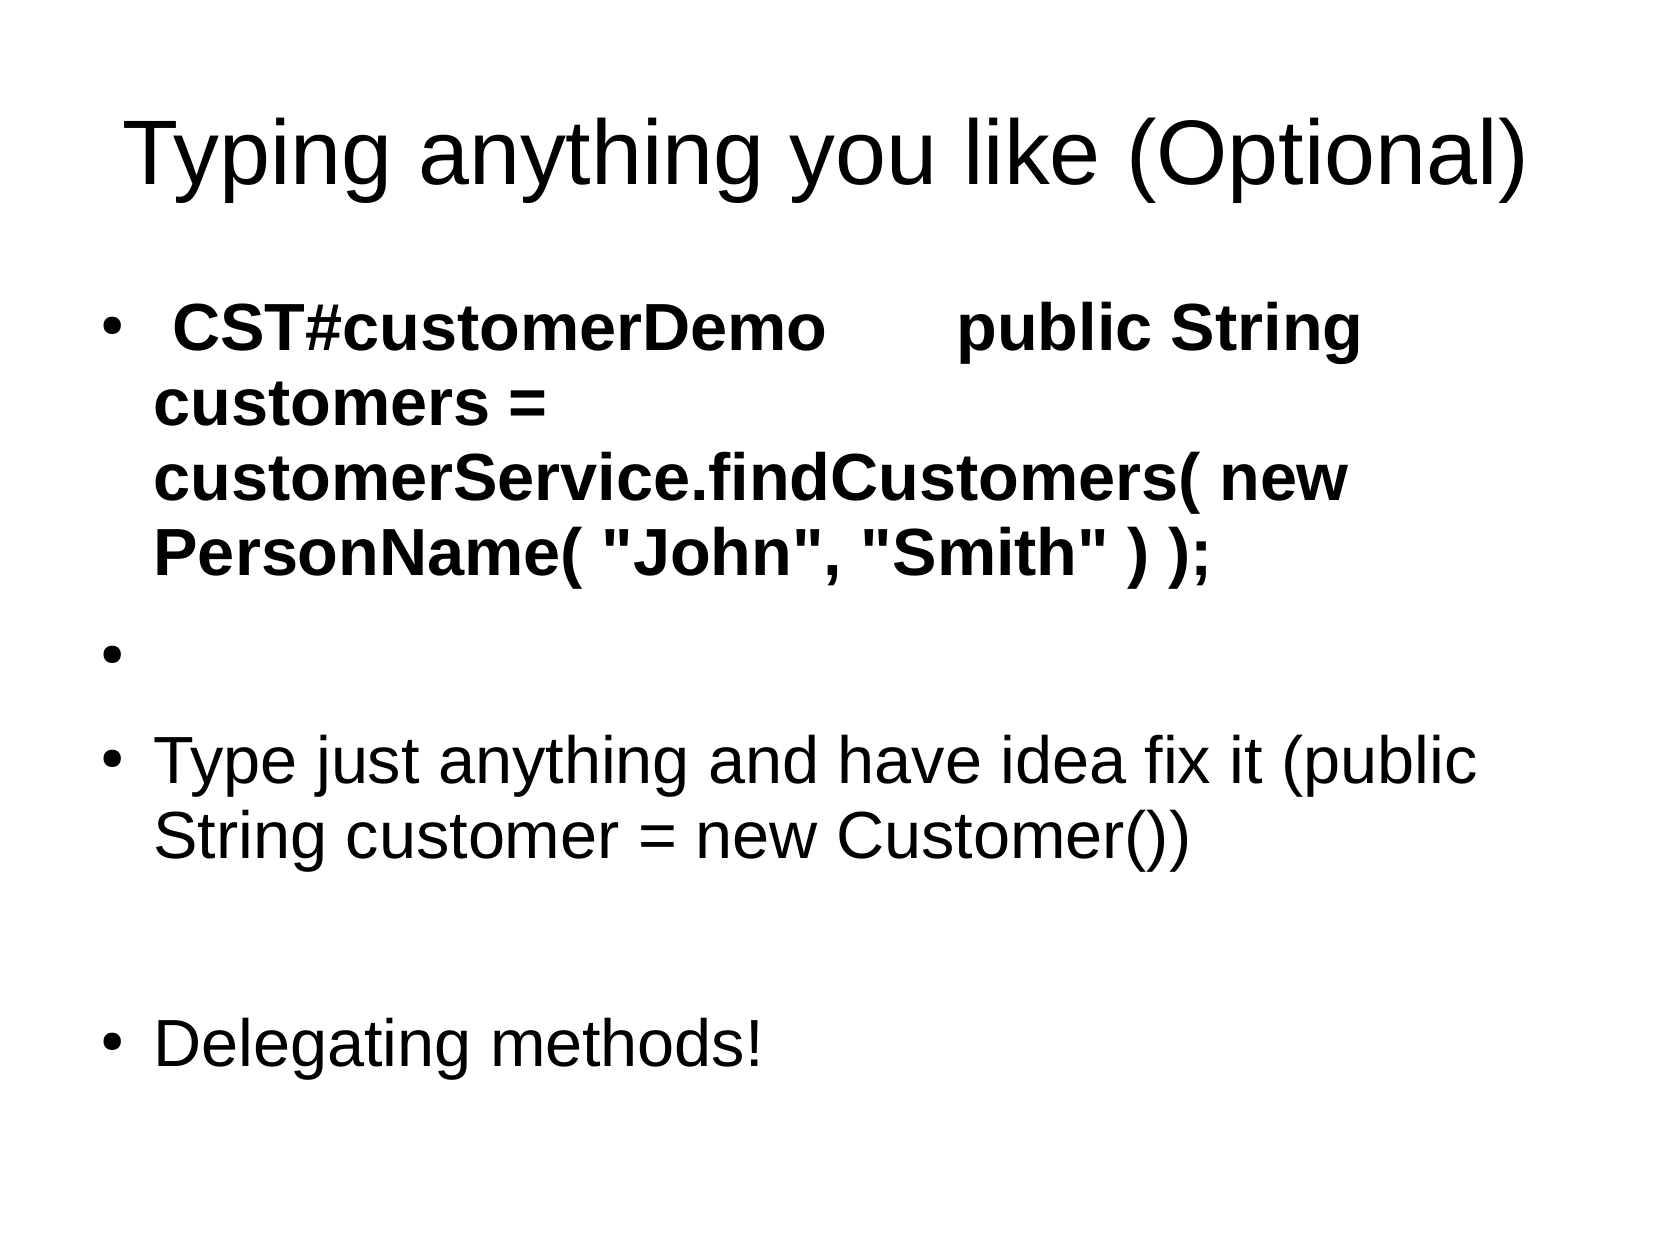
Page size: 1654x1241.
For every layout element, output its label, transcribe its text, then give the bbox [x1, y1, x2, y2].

title Typing anything you like (Optional) [82, 49, 1571, 257]
list CST#customerDemo public String customers = customerService.findCustomers( new PersonName( "John", "Smith" ) ); Type just anything and have idea fix it (public String customer = new Customer()) Delegating methods! [82, 290, 1571, 1109]
